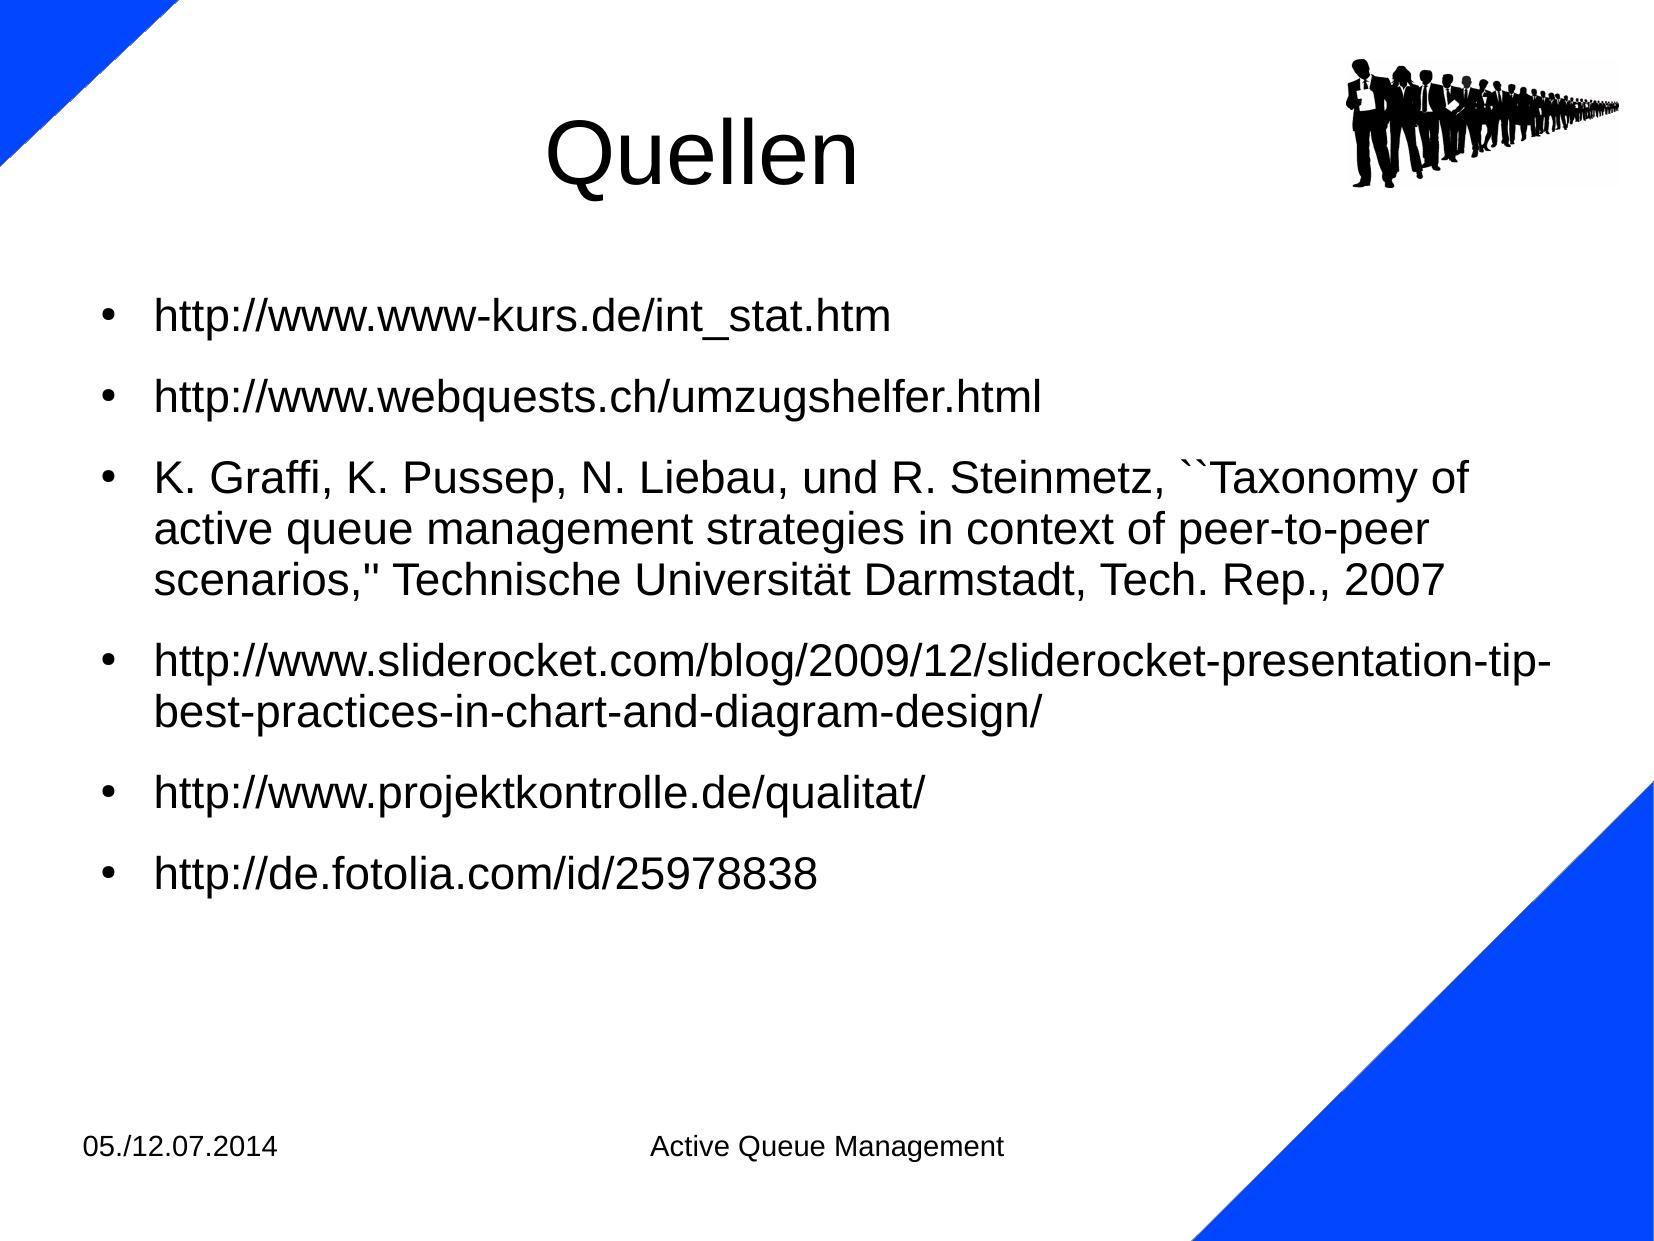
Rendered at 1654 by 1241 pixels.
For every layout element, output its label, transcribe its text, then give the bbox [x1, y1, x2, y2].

title Quellen [82, 49, 1323, 257]
picture [1346, 59, 1619, 188]
list http://www.www-kurs.de/int_stat.htm http://www.webquests.ch/umzugshelfer.html K. Graffi, K. Pussep, N. Liebau, und R. Steinmetz, ``Taxonomy of active queue management strategies in context of peer-to-peer scenarios,'' Technische Universität Darmstadt, Tech. Rep., 2007 http://www.sliderocket.com/blog/2009/12/sliderocket-presentation-tip-best-practices-in-chart-and-diagram-design/ http://www.projektkontrolle.de/qualitat/ http://de.fotolia.com/id/25978838 [82, 290, 1571, 1099]
